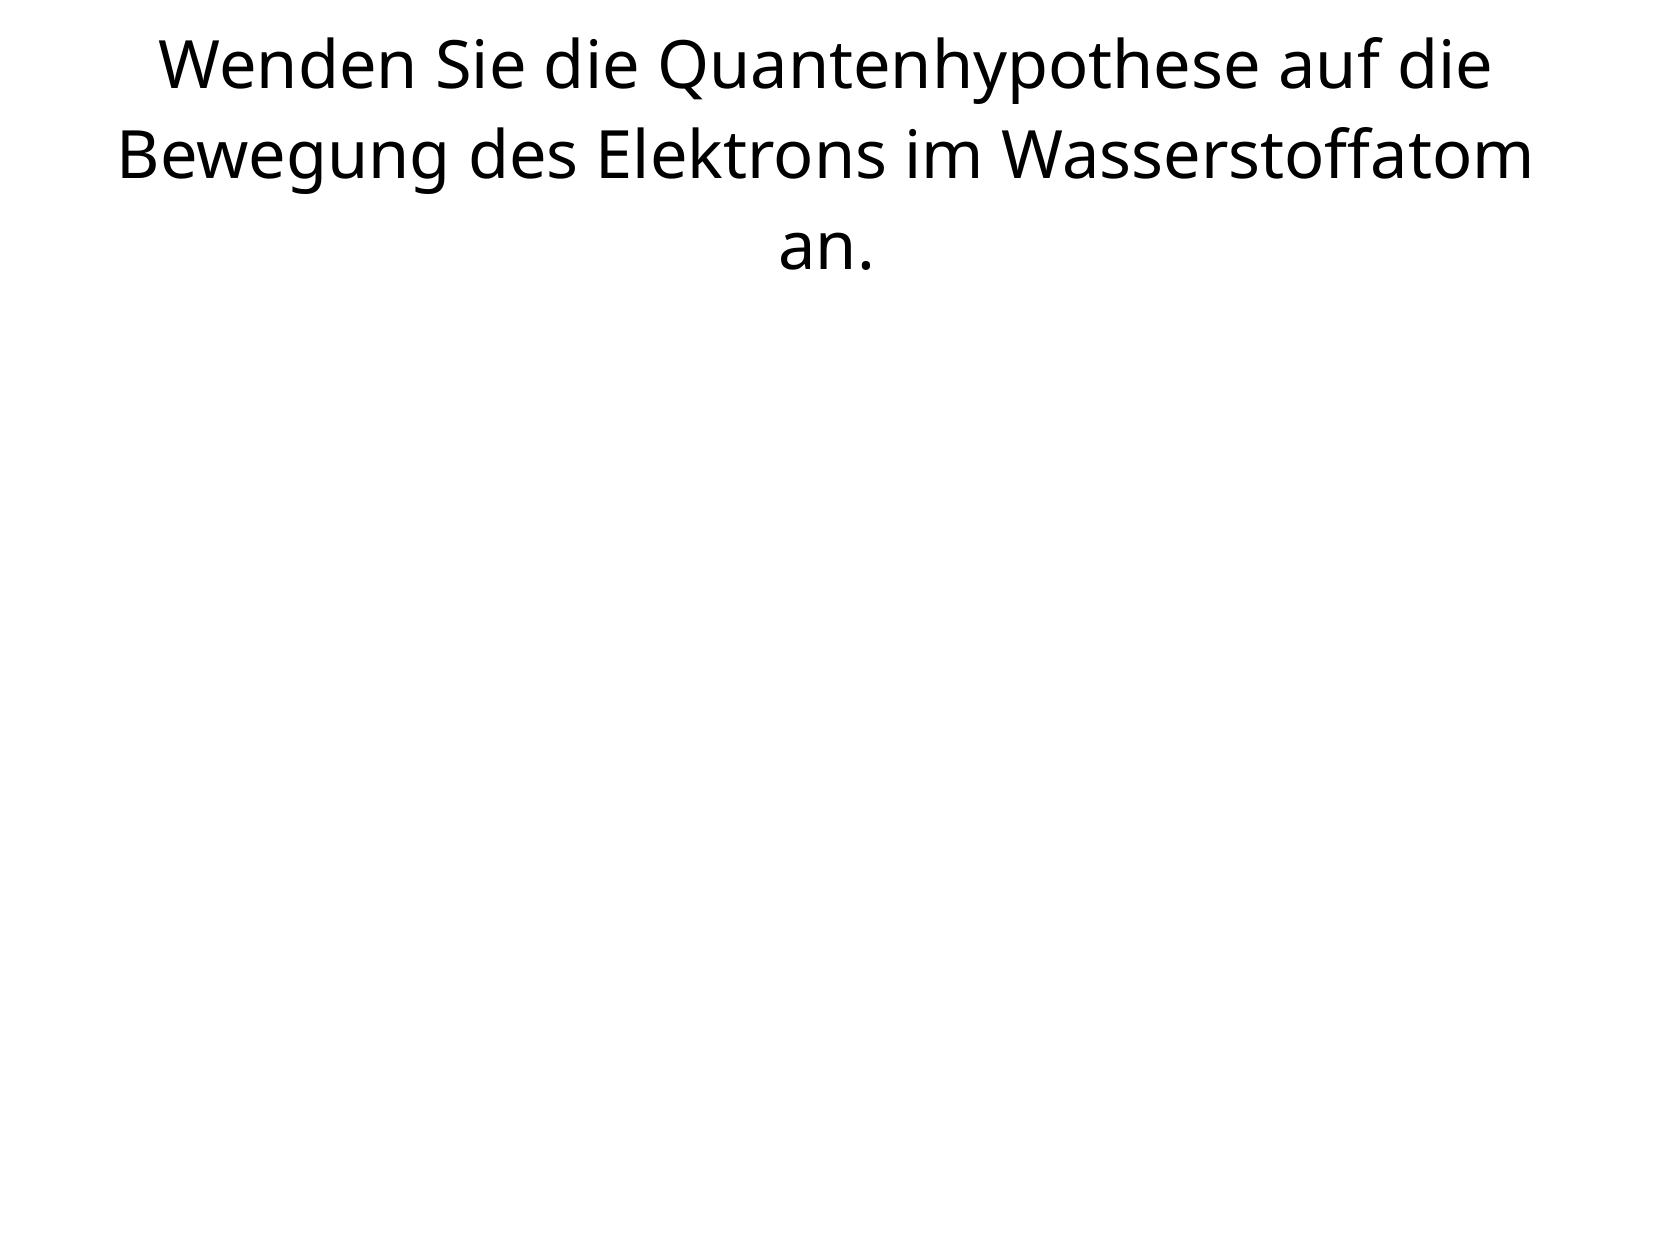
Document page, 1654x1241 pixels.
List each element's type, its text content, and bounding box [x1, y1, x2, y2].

title Wenden Sie die Quantenhypothese auf die Bewegung des Elektrons im Wasserstoffatom an. [82, 49, 1571, 257]
